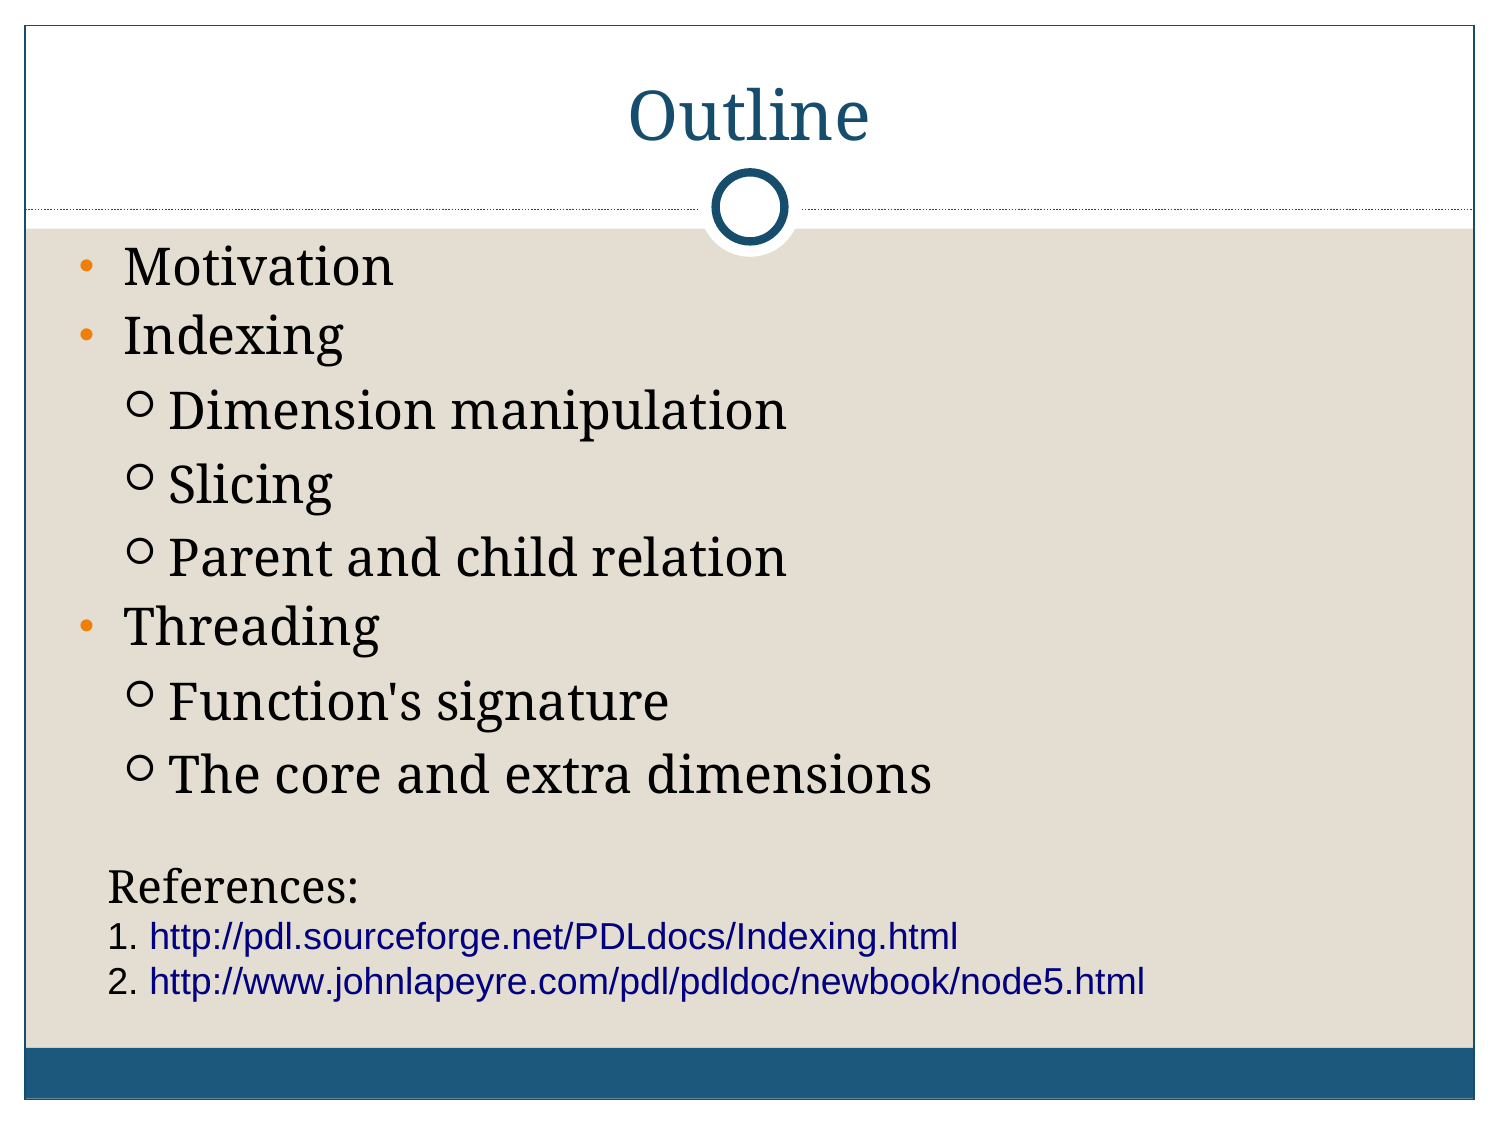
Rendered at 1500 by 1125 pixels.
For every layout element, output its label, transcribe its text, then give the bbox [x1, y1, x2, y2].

title Outline [49, 37, 1450, 162]
list Motivation Indexing Dimension manipulation Slicing Parent and child relation Threading Function's signature The core and extra dimensions [63, 232, 1489, 831]
text_box References: 1. http://pdl.sourceforge.net/PDLdocs/Indexing.html 2. http://www.johnlapeyre.com/pdl/pdldoc/newbook/node5.html [92, 849, 1227, 1013]
